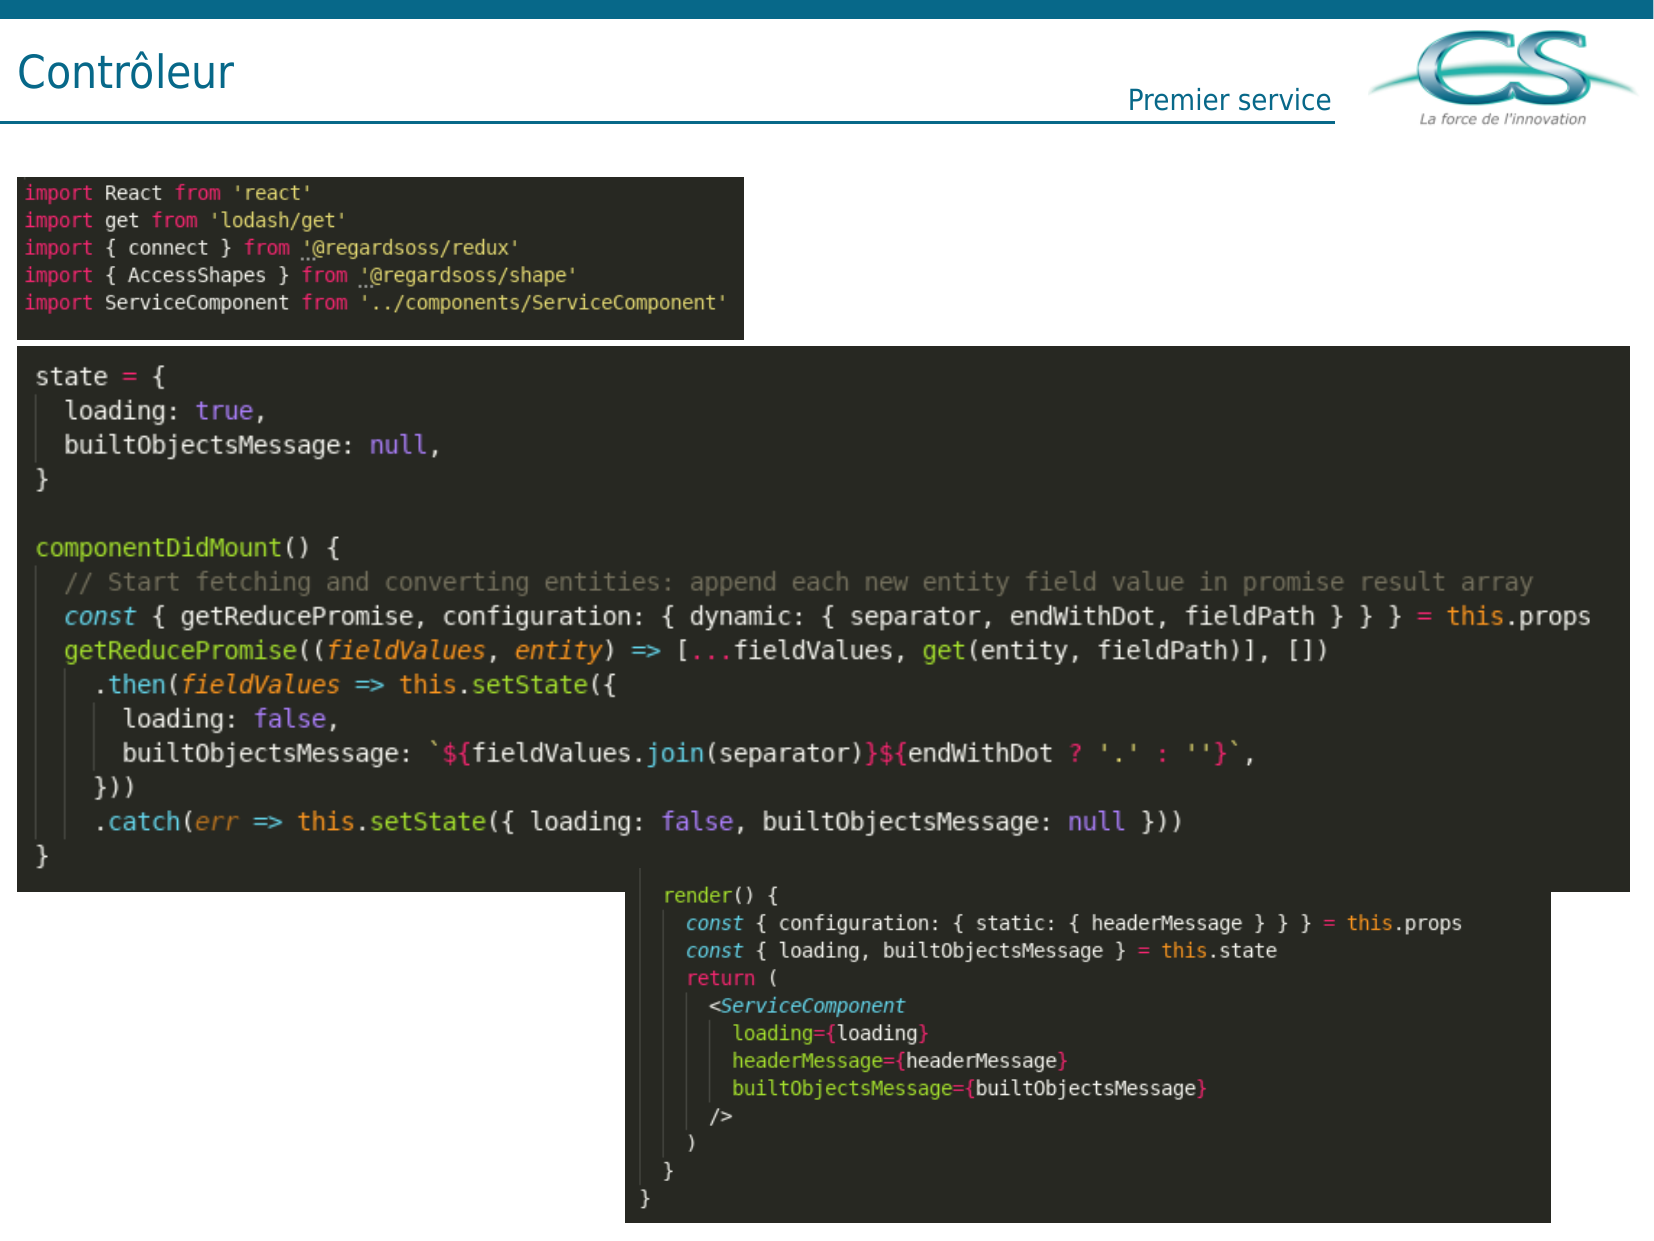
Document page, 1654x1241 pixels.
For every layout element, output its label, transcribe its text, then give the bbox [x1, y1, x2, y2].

picture [1368, 28, 1642, 128]
title Contrôleur [17, 46, 1368, 106]
text_box Premier service [1116, 71, 1359, 164]
picture [17, 177, 744, 340]
picture [17, 346, 1630, 1223]
